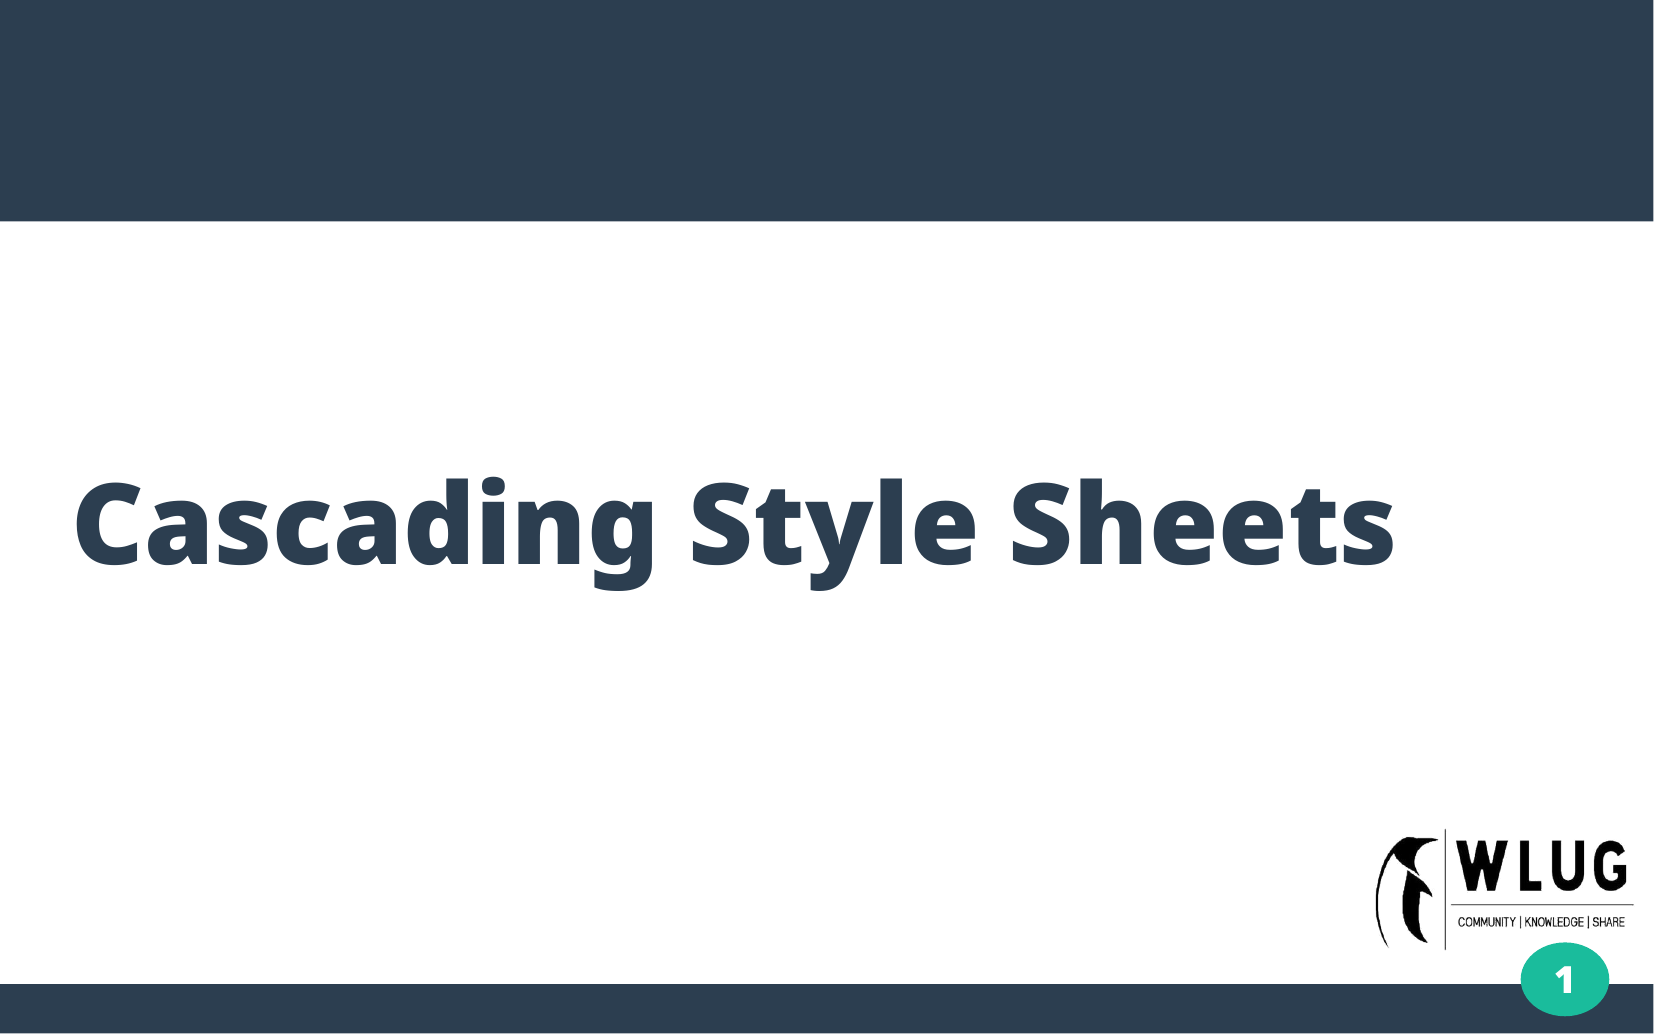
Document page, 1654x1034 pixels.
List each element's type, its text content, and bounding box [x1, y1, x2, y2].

picture [1358, 820, 1643, 956]
title Cascading Style Sheets [71, 444, 1607, 576]
